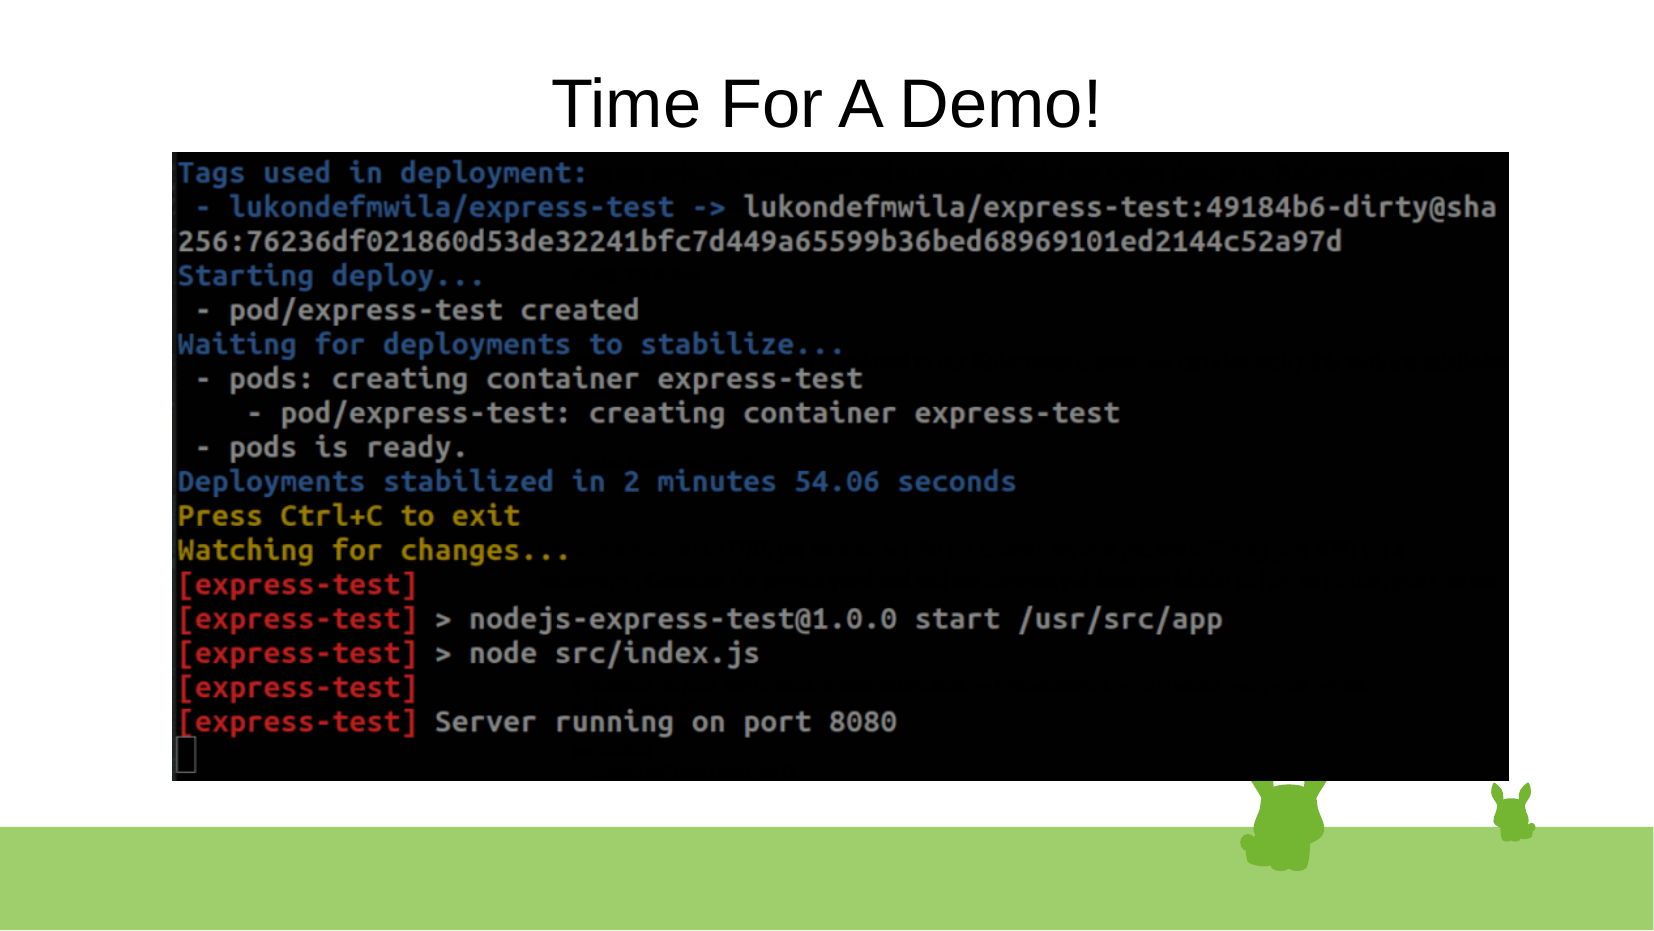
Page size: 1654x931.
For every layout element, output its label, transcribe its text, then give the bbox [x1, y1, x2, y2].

title Time For A Demo! [88, 29, 1565, 178]
picture [172, 152, 1509, 781]
